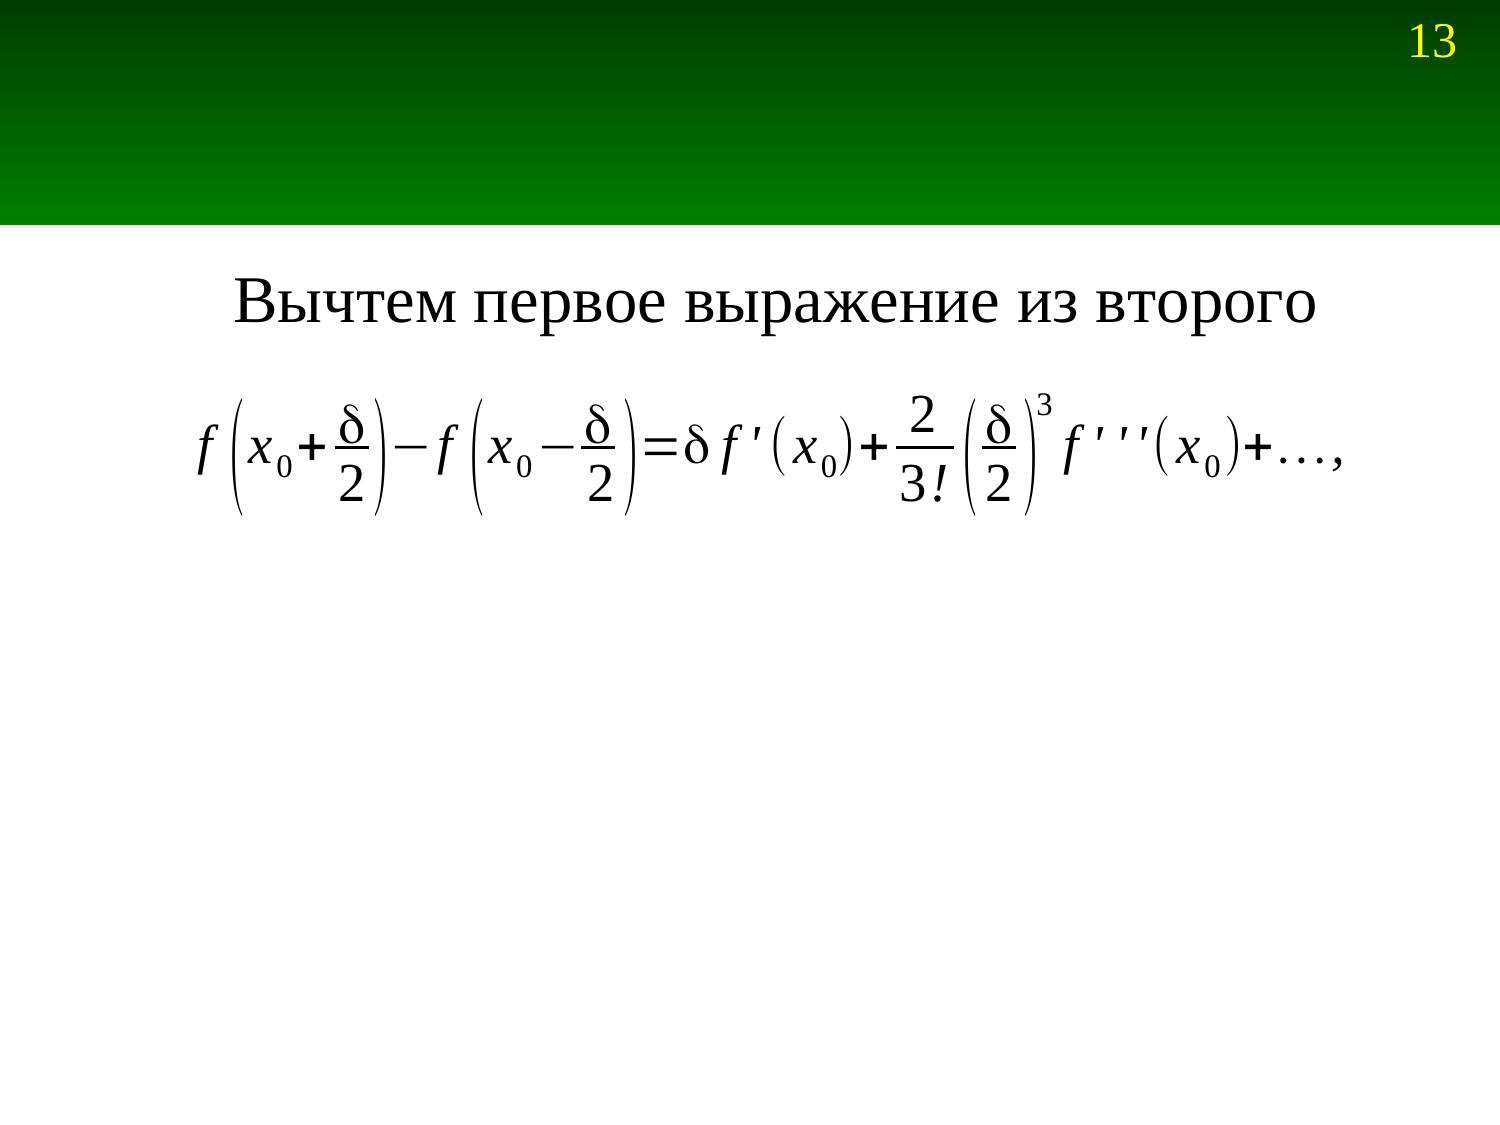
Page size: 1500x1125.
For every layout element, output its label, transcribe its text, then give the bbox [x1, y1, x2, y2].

chart [183, 384, 1359, 520]
text_box Вычтем первое выражение из второго [218, 248, 1334, 343]
